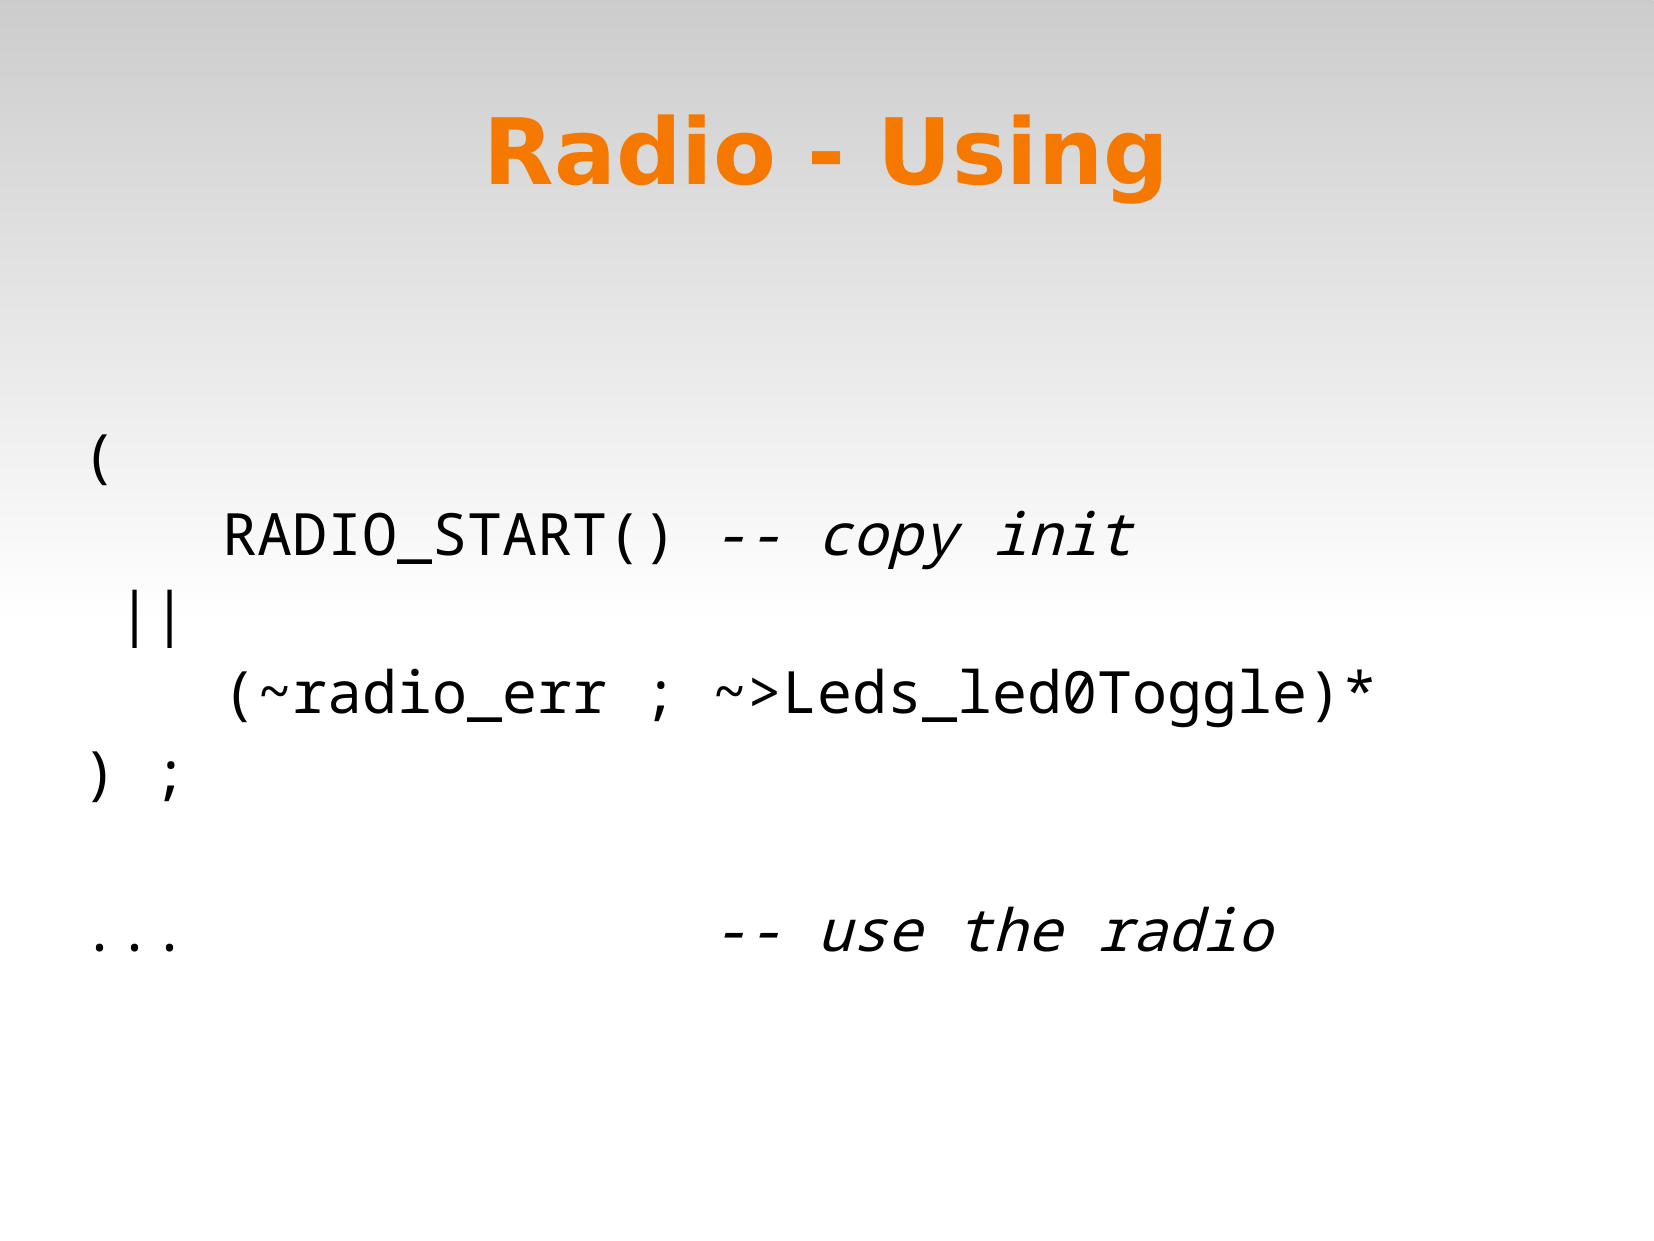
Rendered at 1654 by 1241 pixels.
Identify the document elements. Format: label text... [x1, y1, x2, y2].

title Radio - Using [82, 49, 1571, 257]
subtitle ( RADIO_START() -- copy init || (~radio_err ; ~>Leds_led0Toggle)* ) ; ... -- use the radio [82, 392, 1571, 1070]
